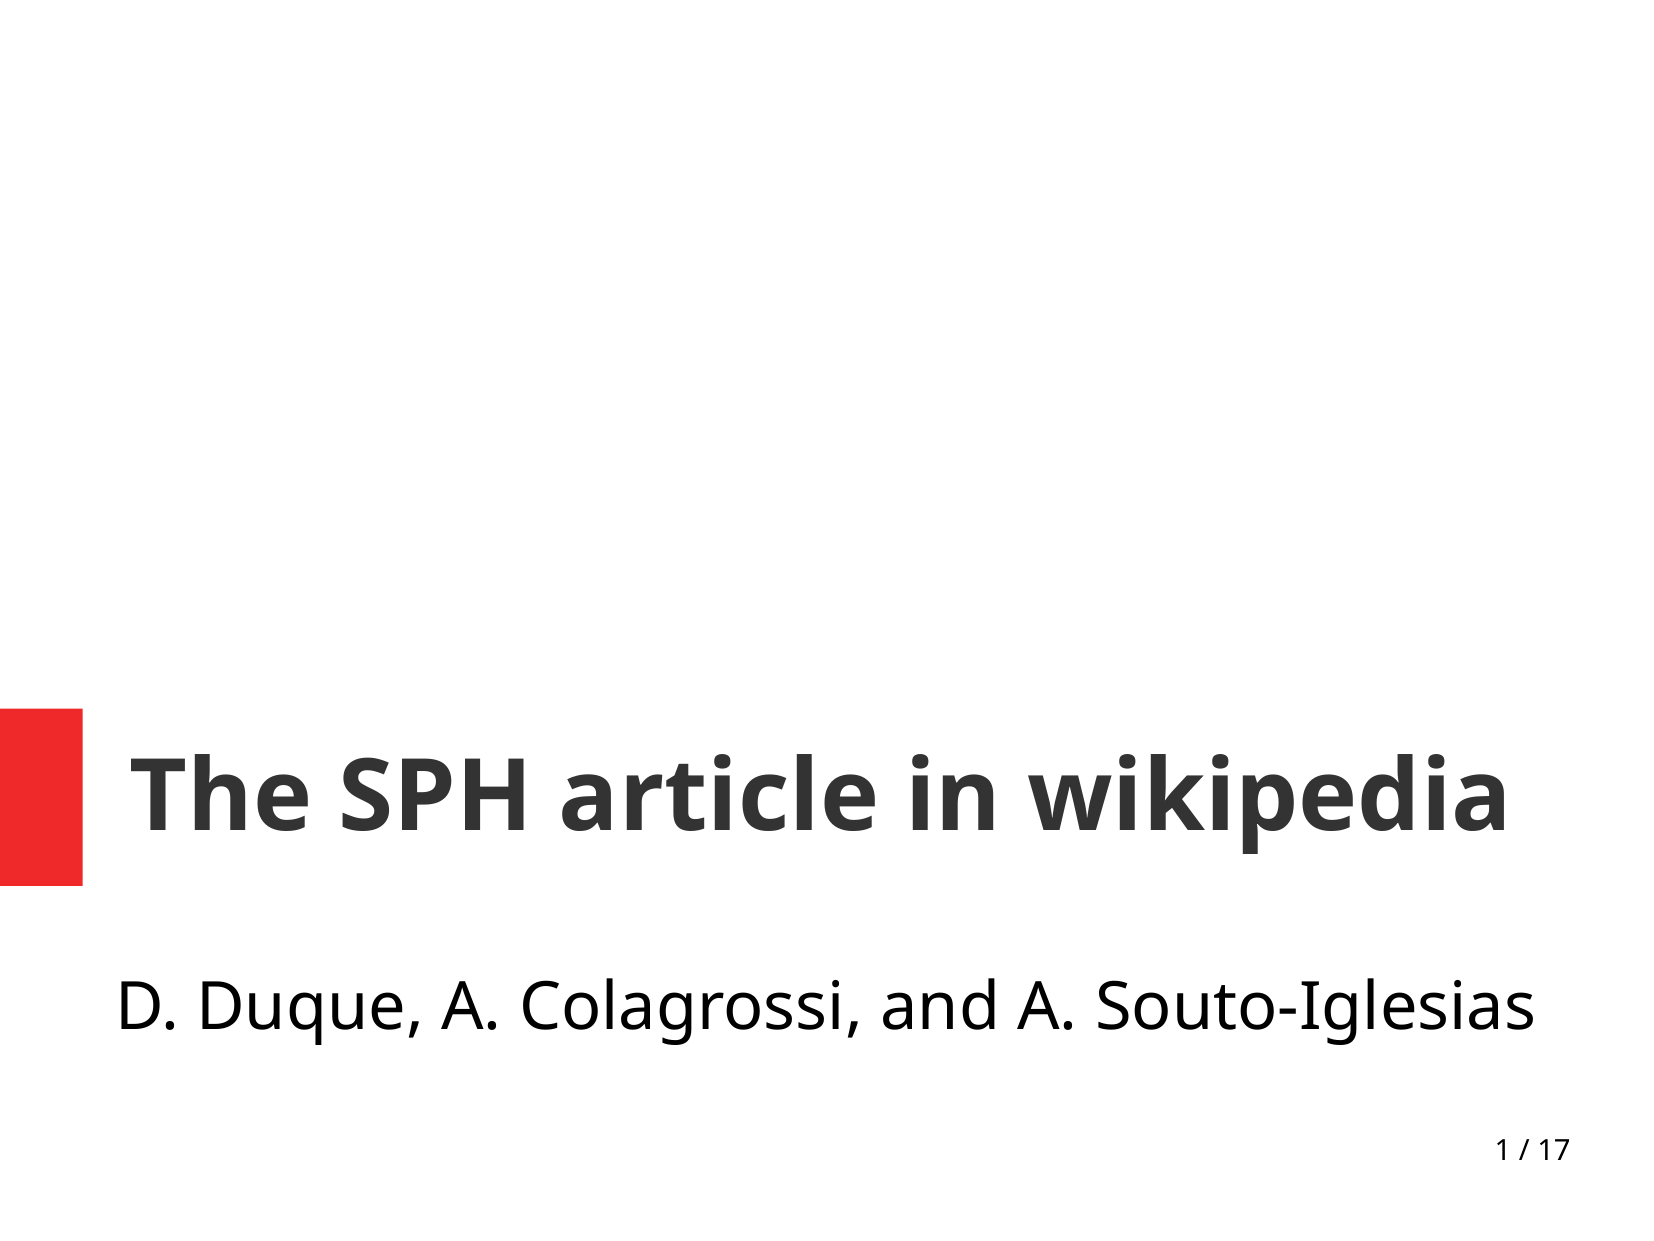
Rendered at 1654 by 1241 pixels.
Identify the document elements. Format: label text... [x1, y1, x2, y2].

title The SPH article in wikipedia [129, 673, 1536, 910]
subtitle D. Duque, A. Colagrossi, and A. Souto-Iglesias [41, 932, 1613, 1166]
